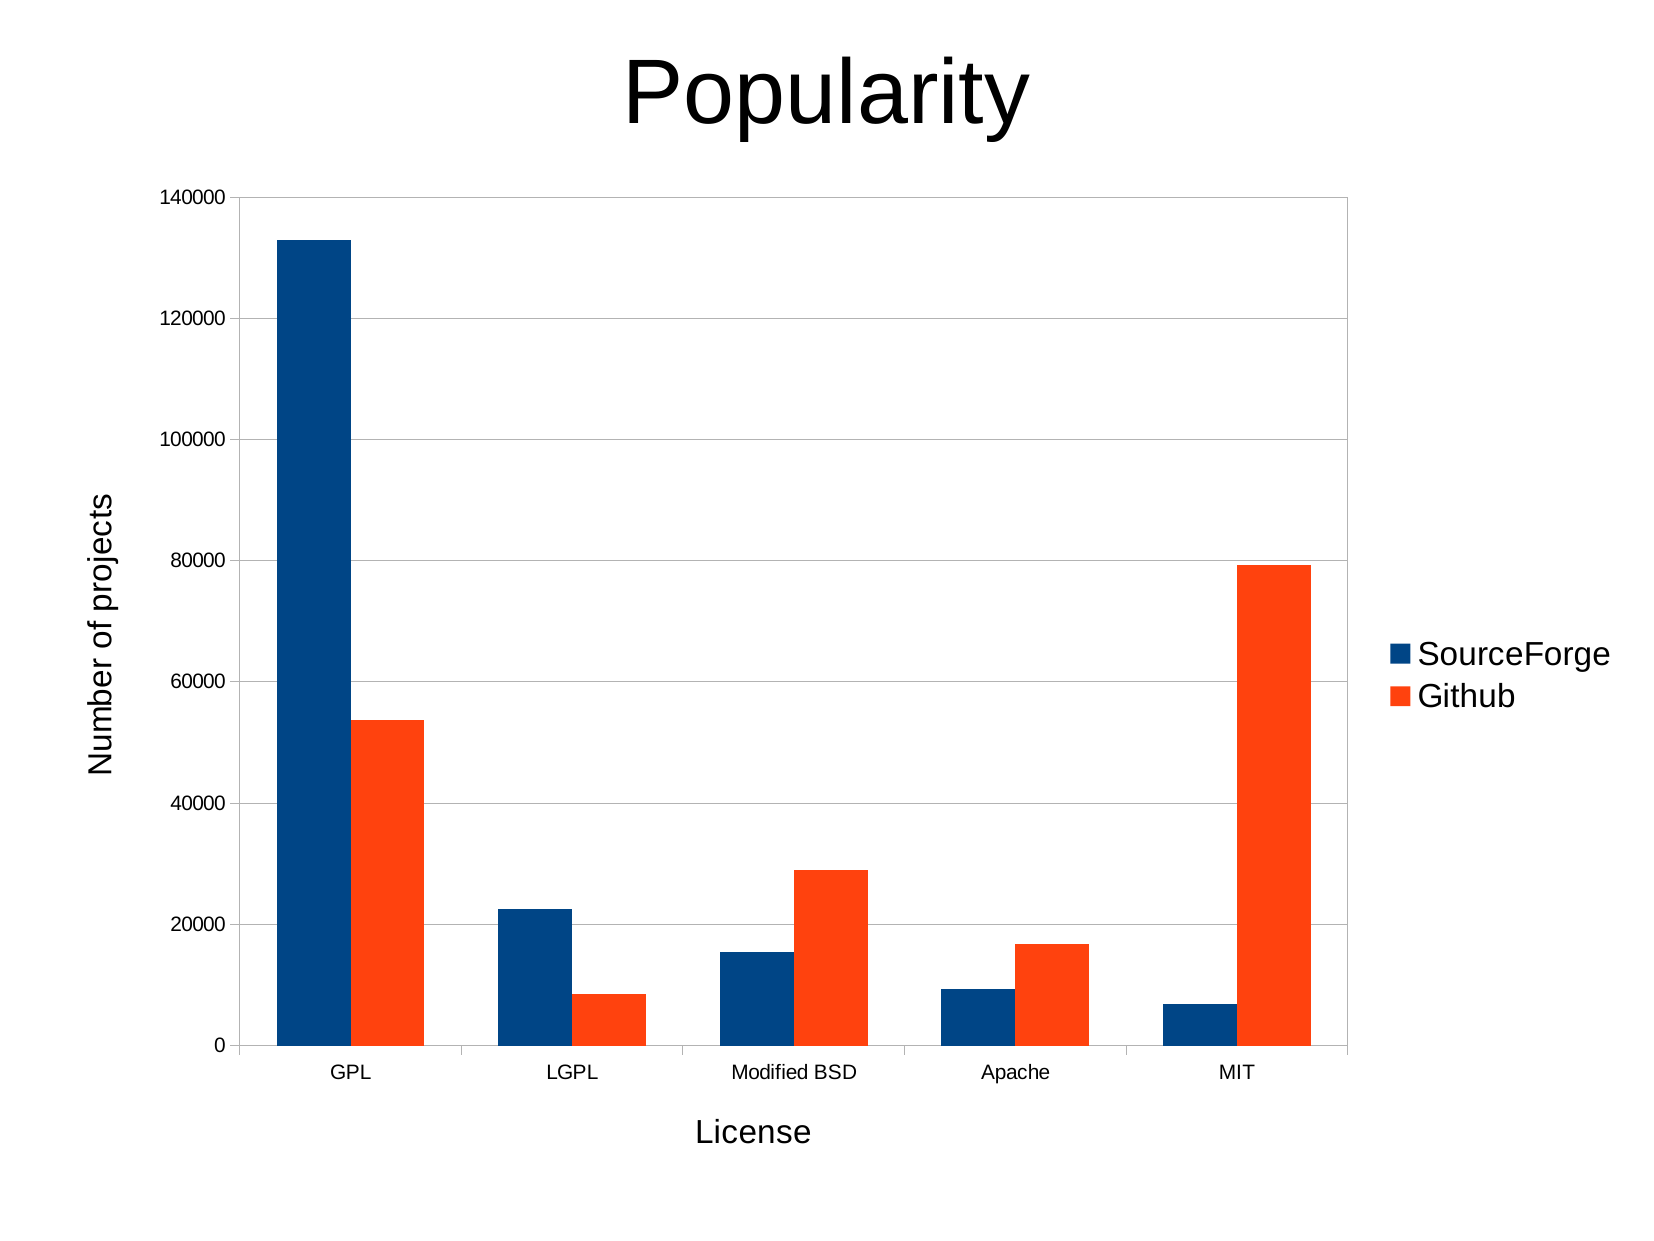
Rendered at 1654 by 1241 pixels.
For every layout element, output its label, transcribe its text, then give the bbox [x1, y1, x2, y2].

chart [45, 165, 1636, 1186]
title Popularity [82, 49, 1571, 136]
